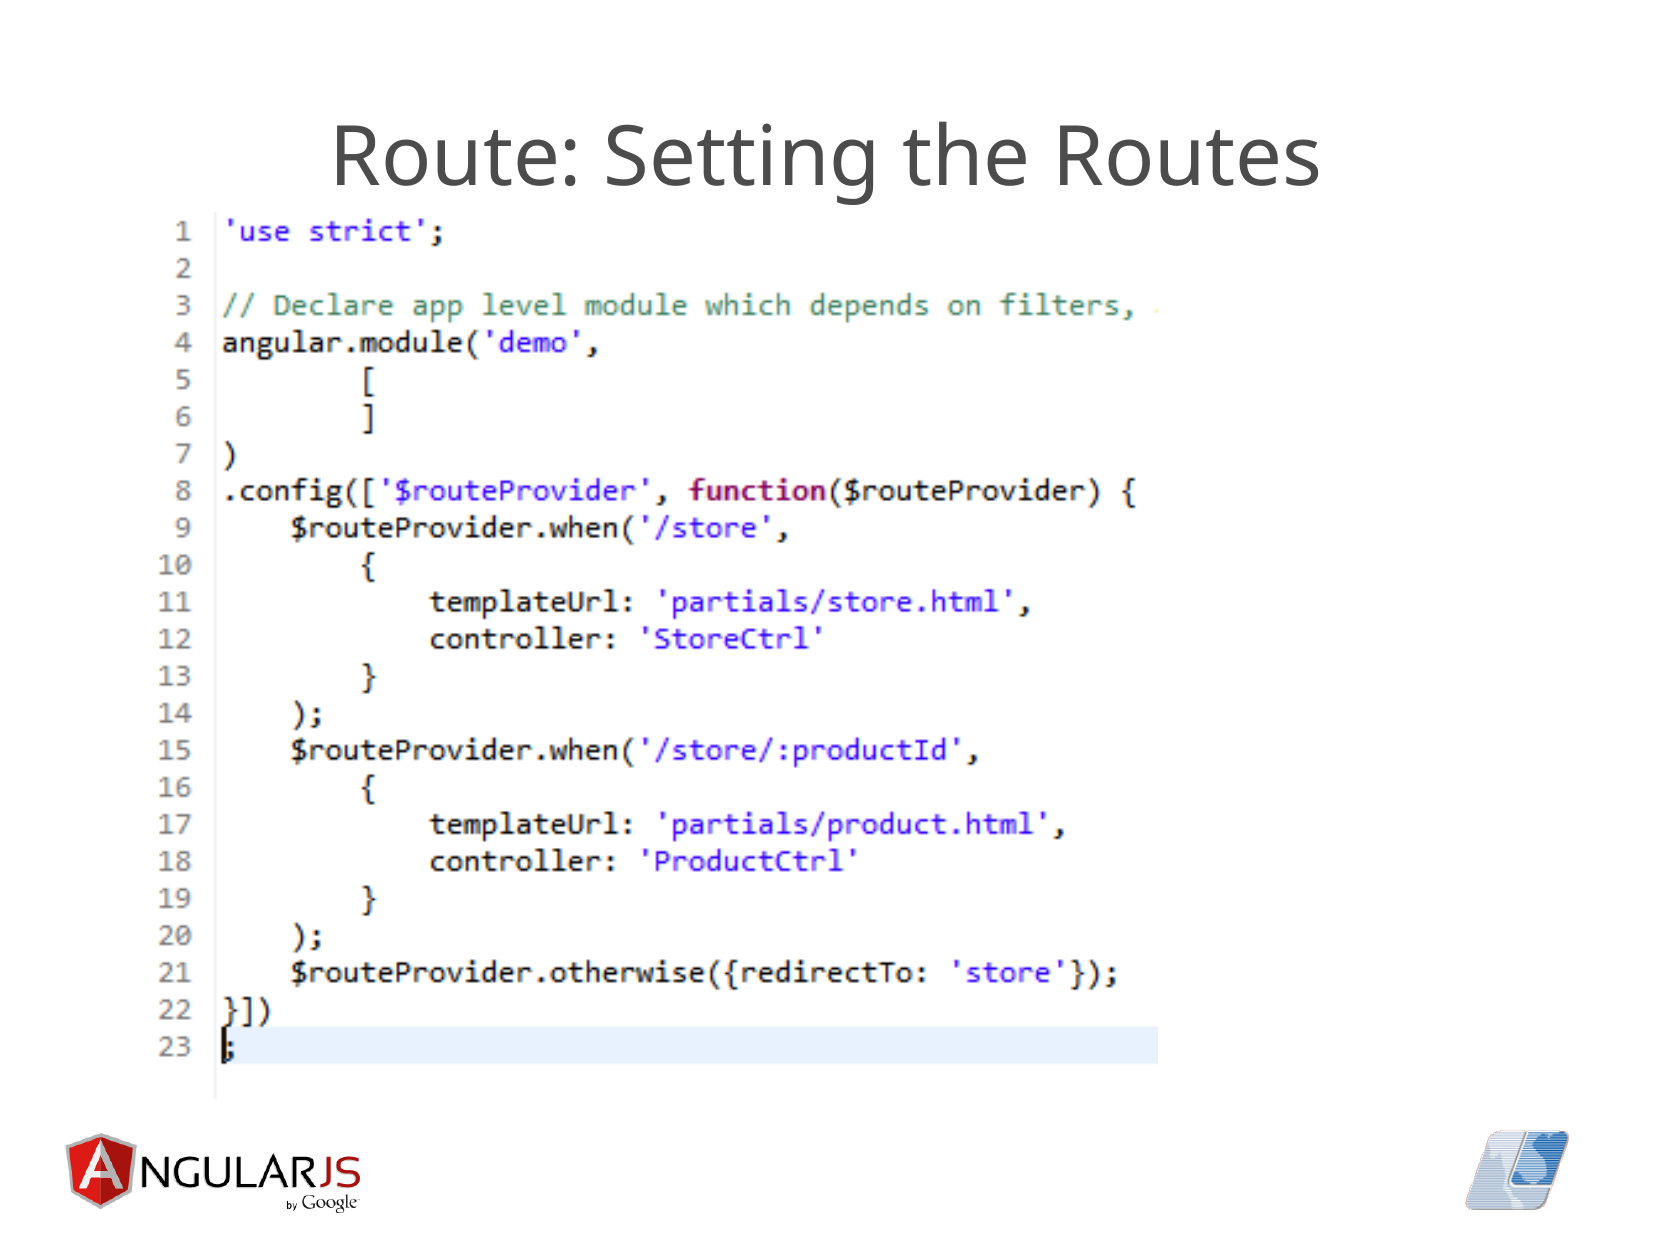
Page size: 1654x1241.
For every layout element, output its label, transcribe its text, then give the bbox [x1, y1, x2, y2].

title Route: Setting the Routes [82, 49, 1571, 257]
picture [59, 212, 1158, 1241]
picture [1461, 1129, 1571, 1210]
